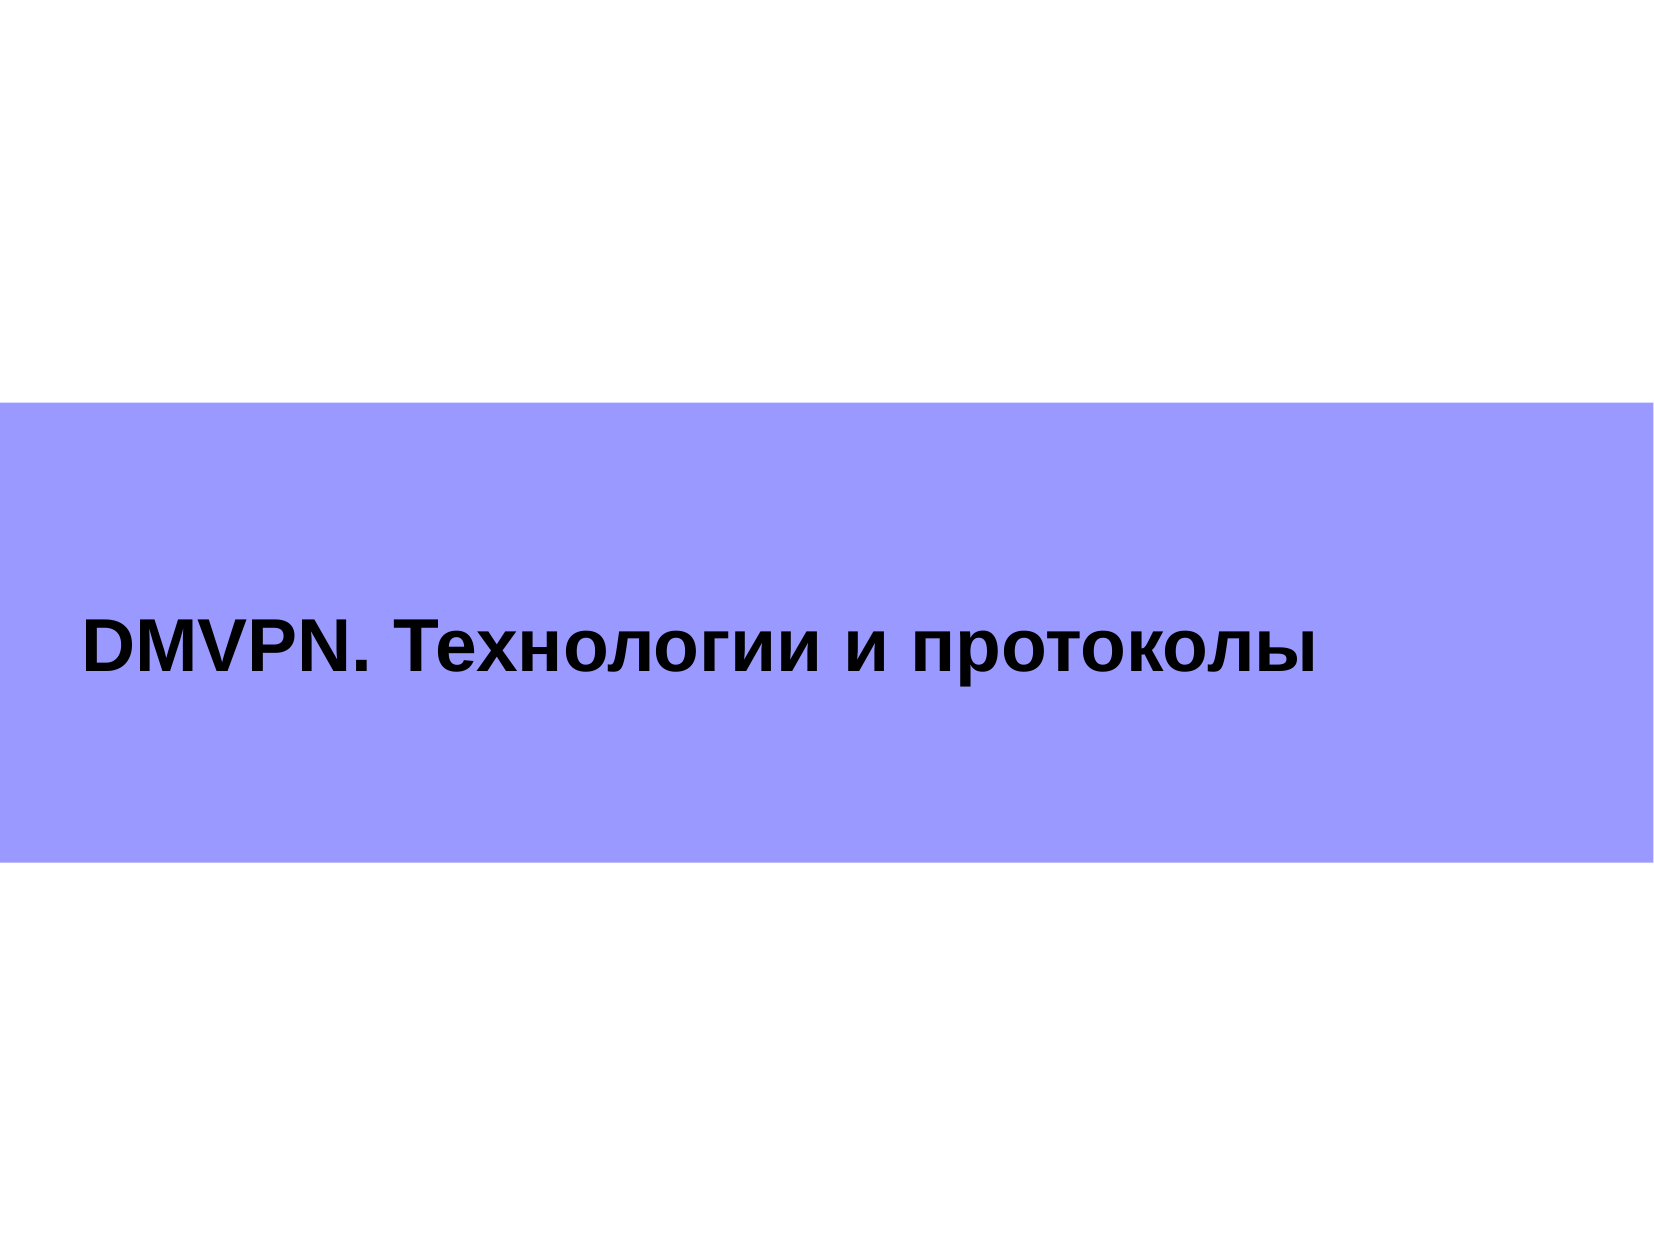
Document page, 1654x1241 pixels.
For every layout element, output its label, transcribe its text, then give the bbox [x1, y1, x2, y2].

text_box DMVPN. Технологии и протоколы [67, 600, 1530, 772]
